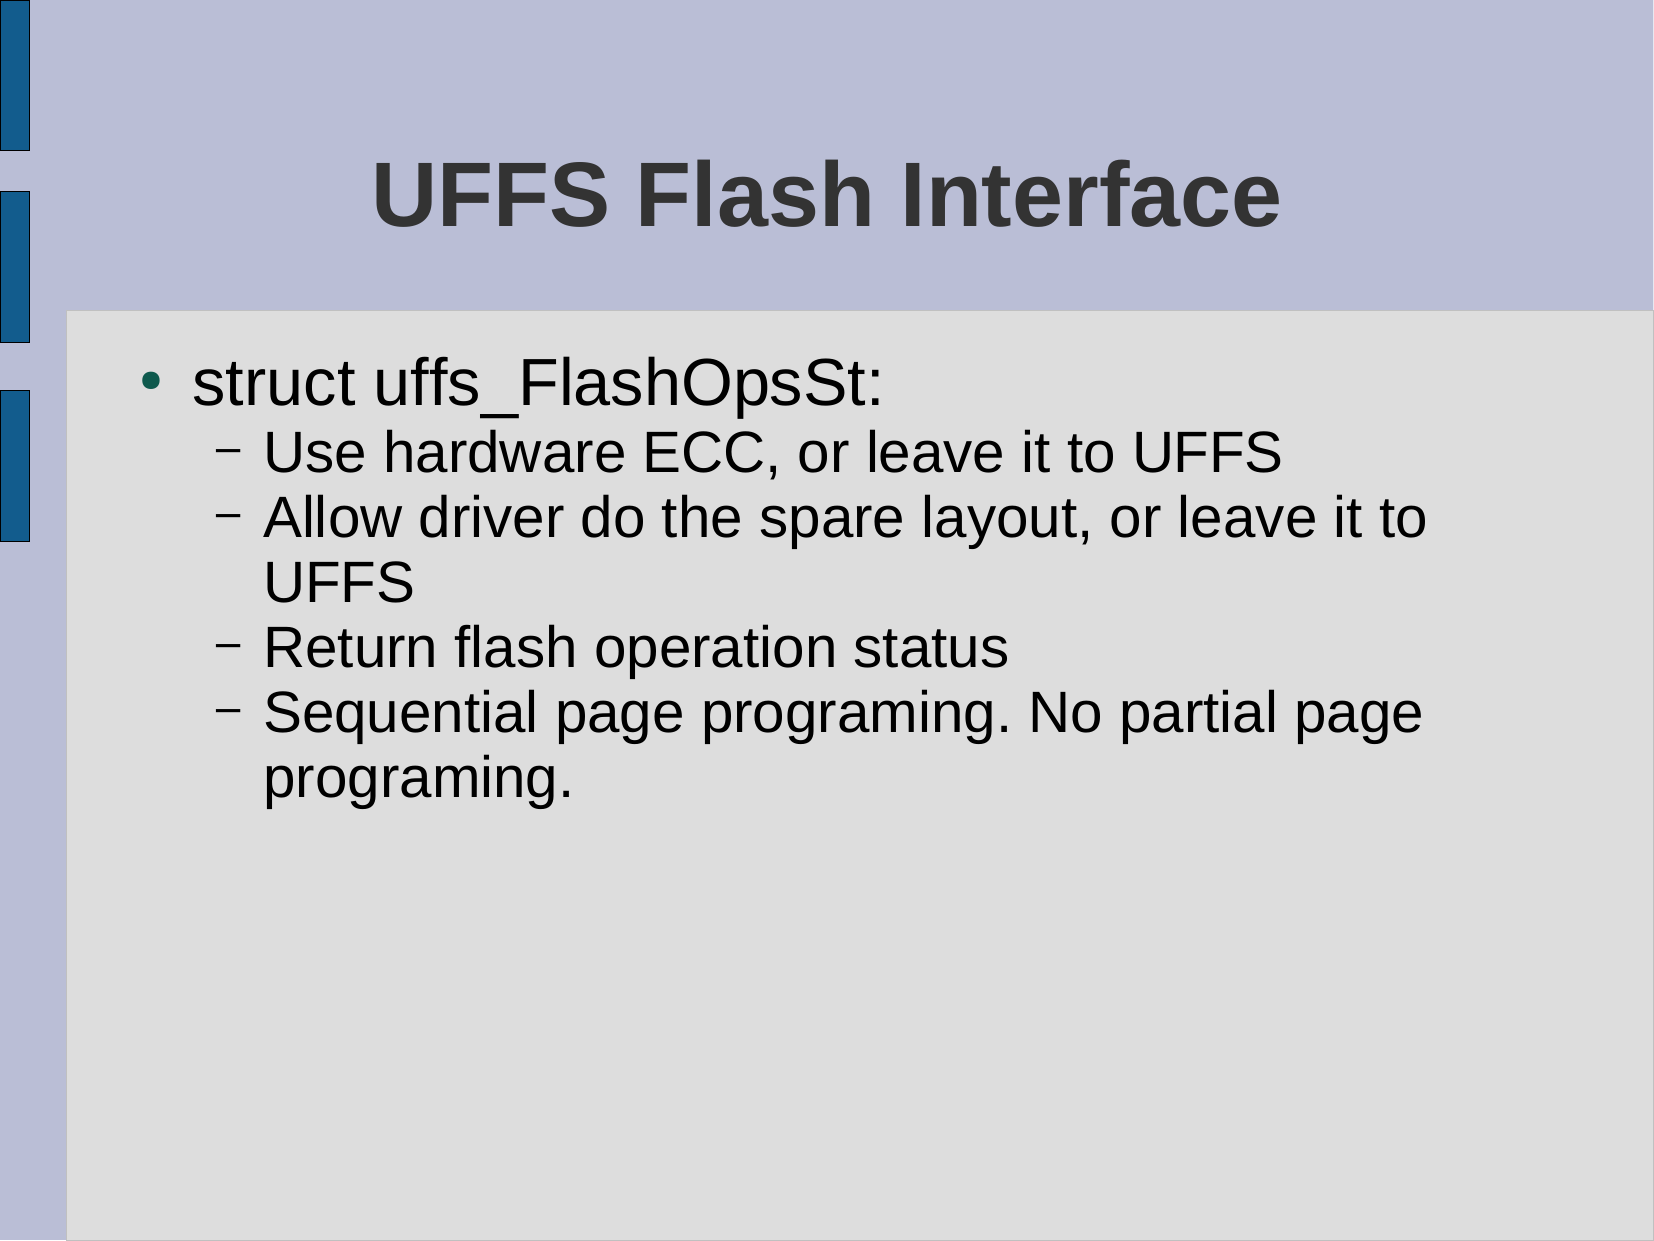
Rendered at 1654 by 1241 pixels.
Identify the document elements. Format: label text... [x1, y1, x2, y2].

list struct uffs_FlashOpsSt: Use hardware ECC, or leave it to UFFS Allow driver do the spare layout, or leave it to UFFS Return flash operation status Sequential page programing. No partial page programing. [121, 344, 1534, 1127]
title UFFS Flash Interface [121, 91, 1534, 299]
